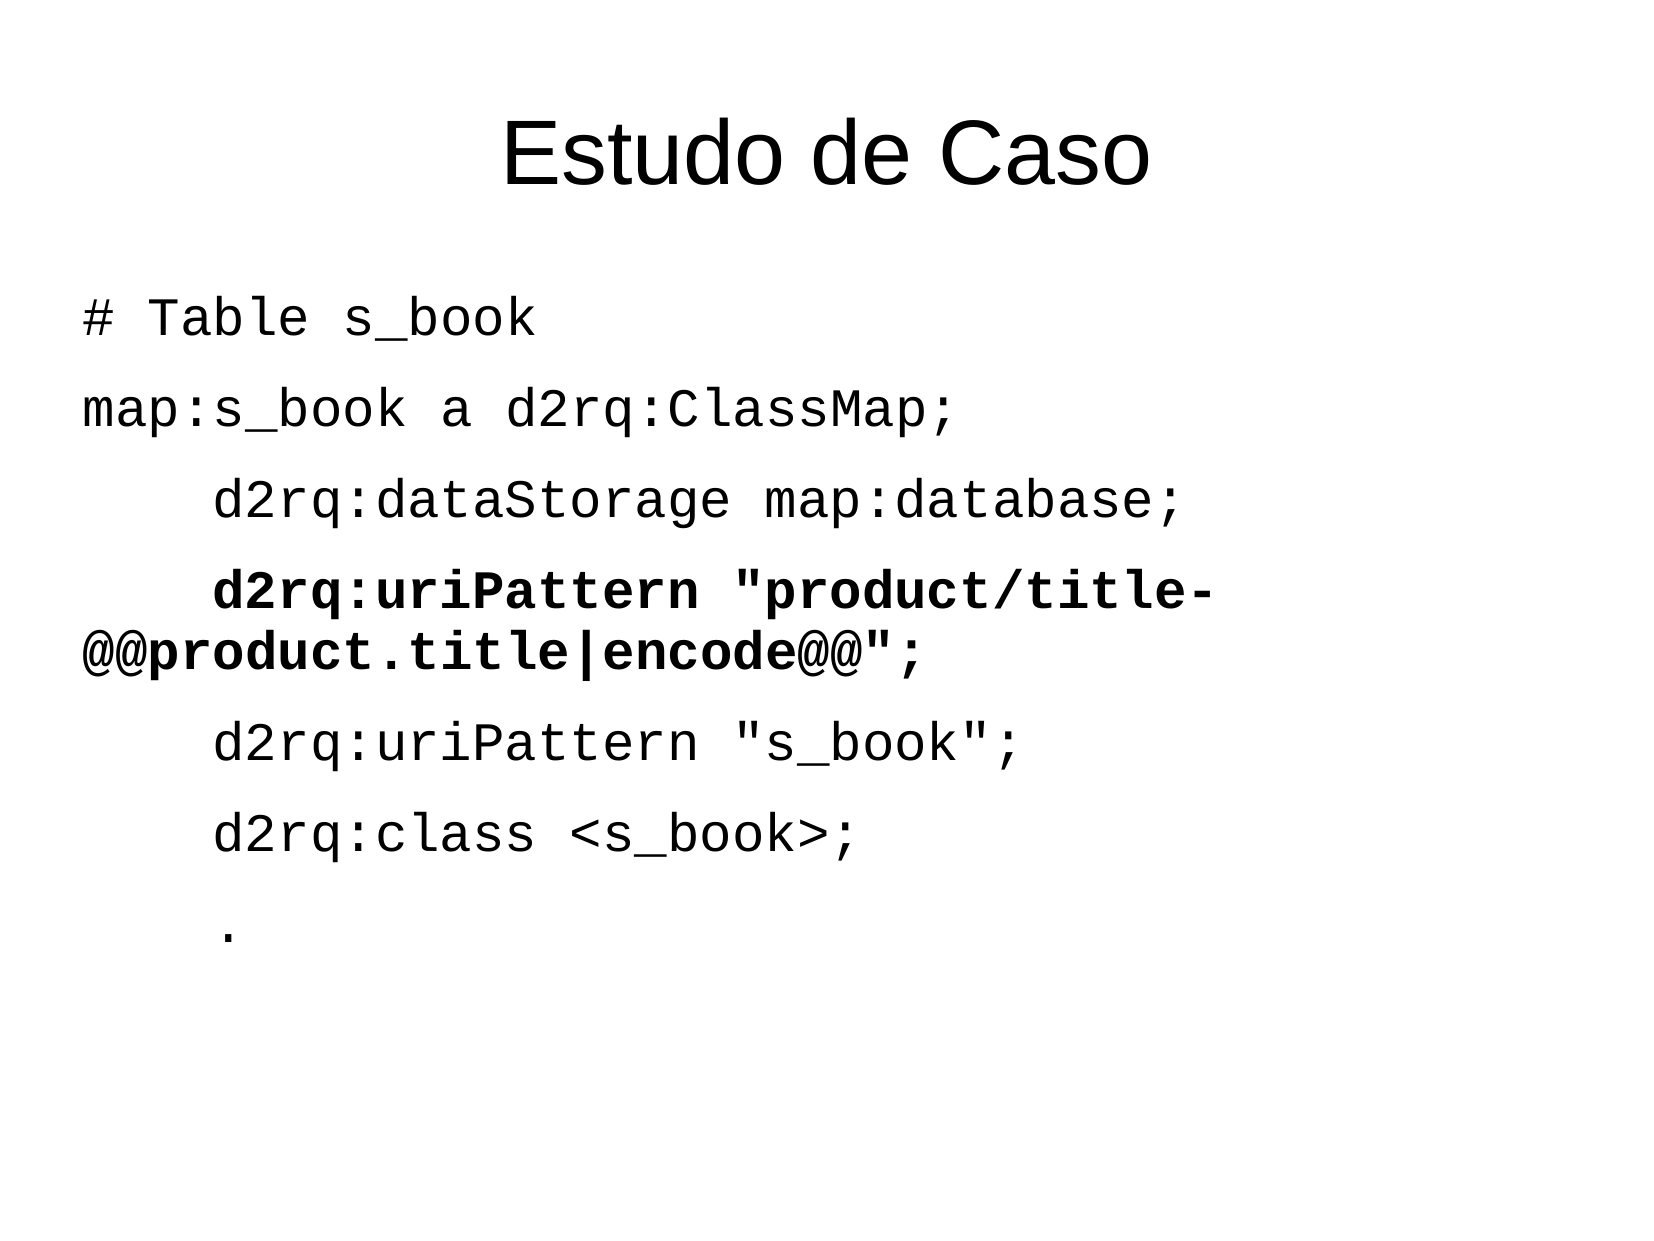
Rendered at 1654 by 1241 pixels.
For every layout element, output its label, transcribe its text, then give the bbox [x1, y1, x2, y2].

title Estudo de Caso [82, 49, 1571, 257]
list # Table s_book map:s_book a d2rq:ClassMap; d2rq:dataStorage map:database; d2rq:uriPattern "product/title-@@product.title|encode@@"; d2rq:uriPattern "s_book"; d2rq:class <s_book>; . [82, 290, 1571, 1109]
